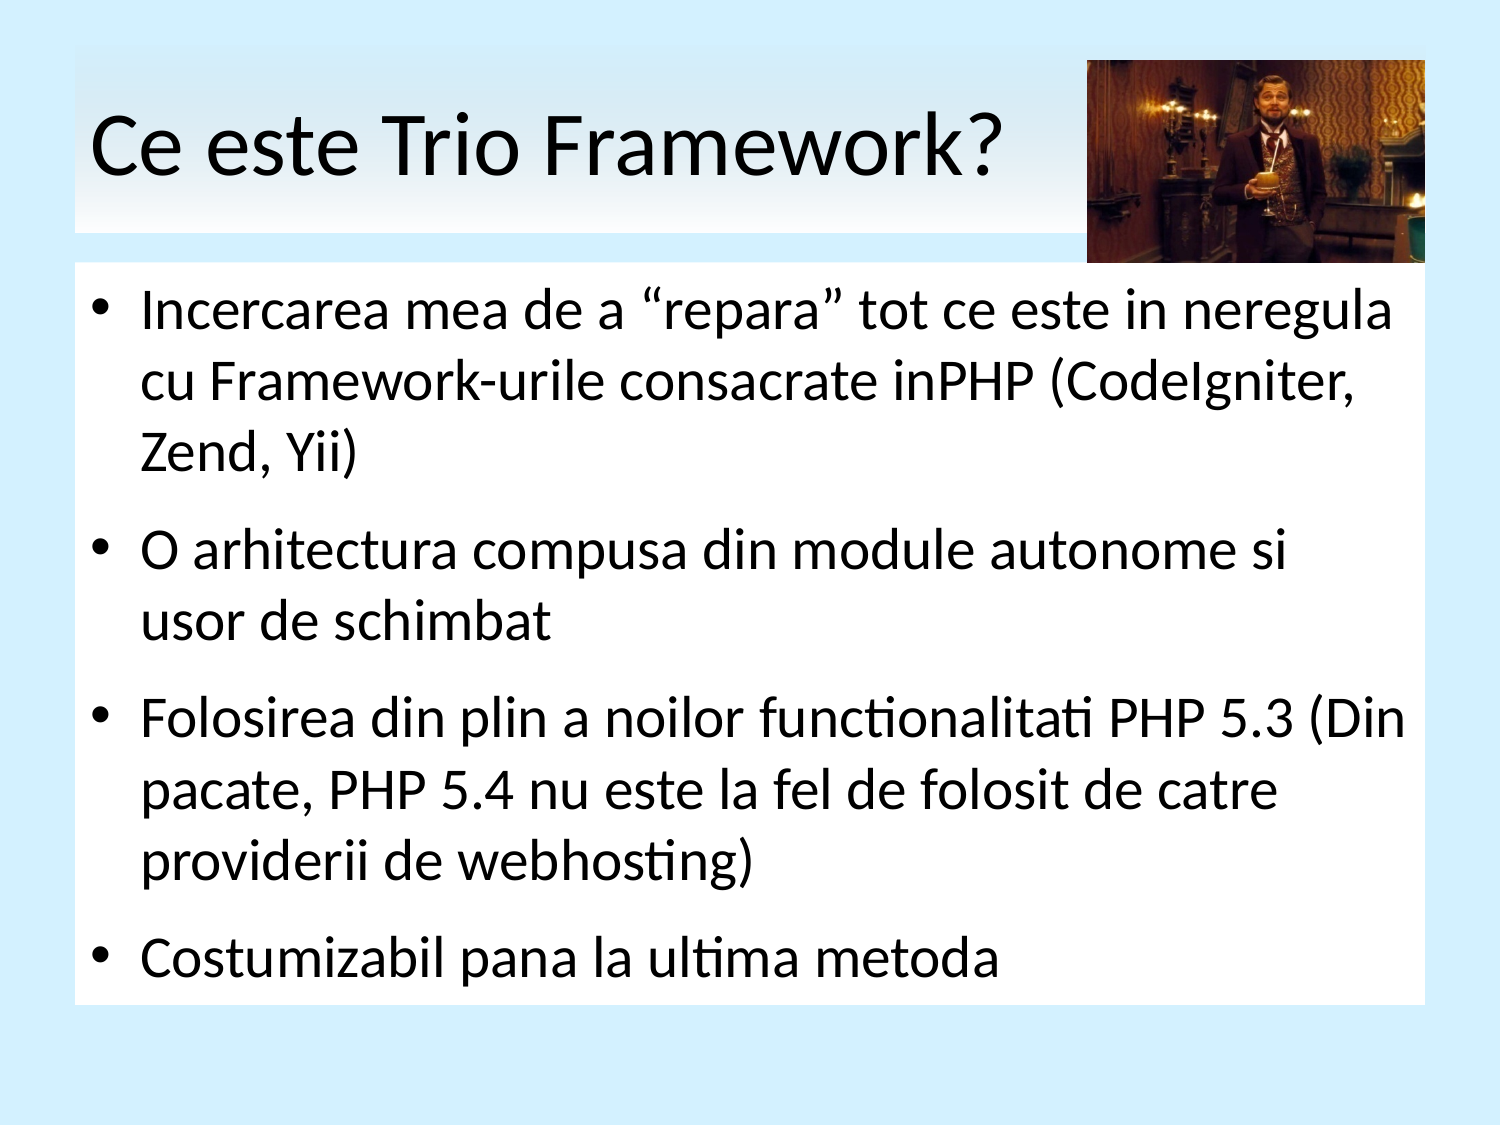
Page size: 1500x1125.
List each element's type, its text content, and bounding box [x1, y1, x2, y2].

title Ce este Trio Framework? [75, 45, 1425, 233]
list Incercarea mea de a “repara” tot ce este in neregula cu Framework-urile consacrate inPHP (CodeIgniter, Zend, Yii) O arhitectura compusa din module autonome si usor de schimbat Folosirea din plin a noilor functionalitati PHP 5.3 (Din pacate, PHP 5.4 nu este la fel de folosit de catre providerii de webhosting) Costumizabil pana la ultima metoda [75, 262, 1425, 1005]
picture [1087, 60, 1425, 263]
